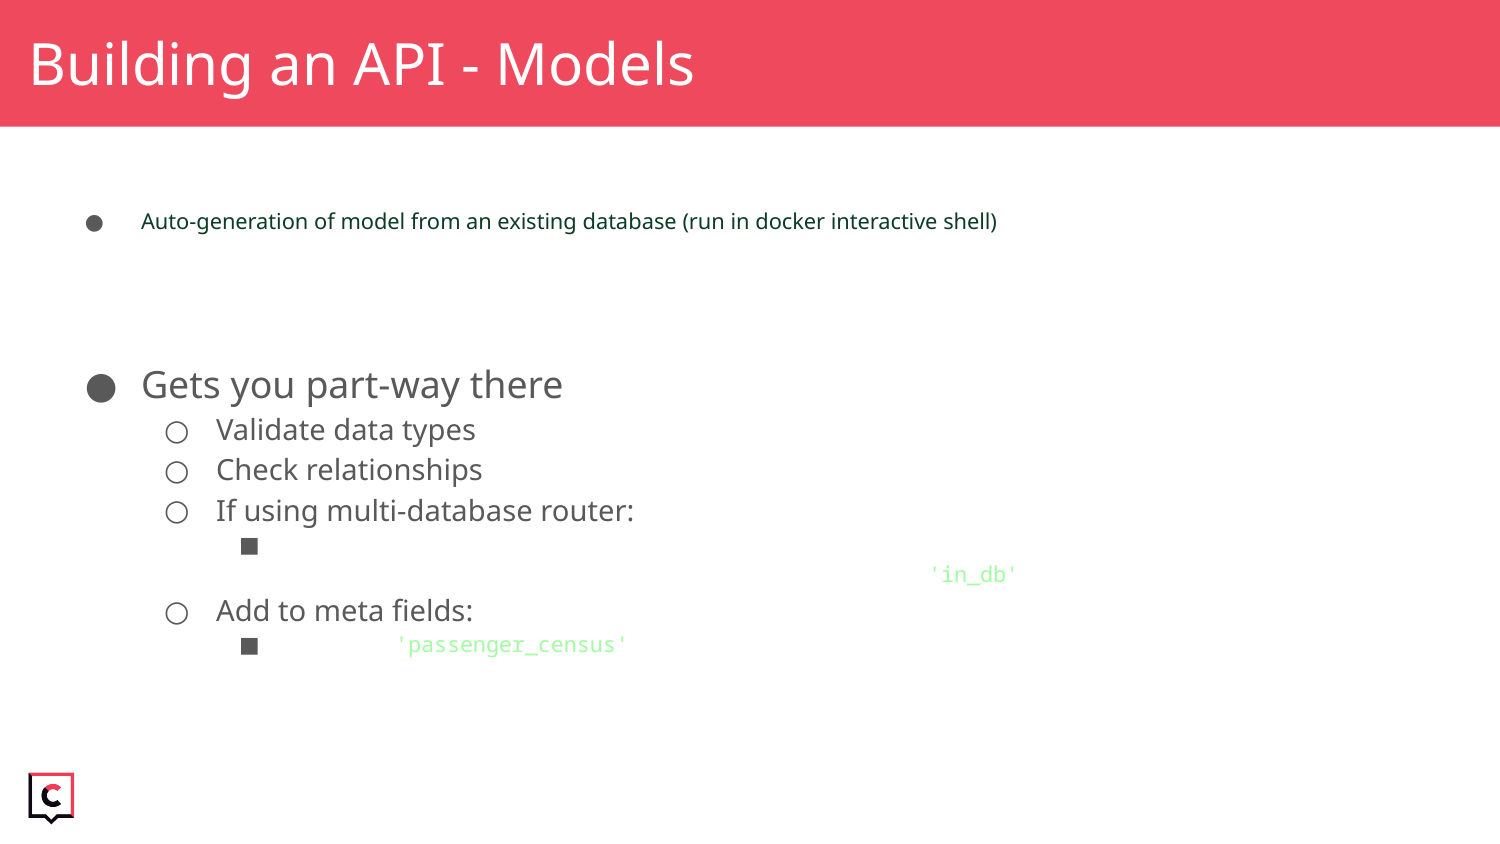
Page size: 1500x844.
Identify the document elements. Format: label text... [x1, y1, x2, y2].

list Auto-generation of model from an existing database (run in docker interactive shell) docker exec -it <docker-container> bash python manage.py inspectdb > <namespace>/<subpackage>/models.py Gets you part-way there Validate data types Check relationships If using multi-database router: import django.db.models.options as options options.DEFAULT_NAMES = options.DEFAULT_NAMES + ('in_db',) Add to meta fields: in_db = 'passenger_census' [51, 189, 1449, 750]
picture [19, 764, 82, 830]
title Building an API - Models [13, 12, 1412, 107]
